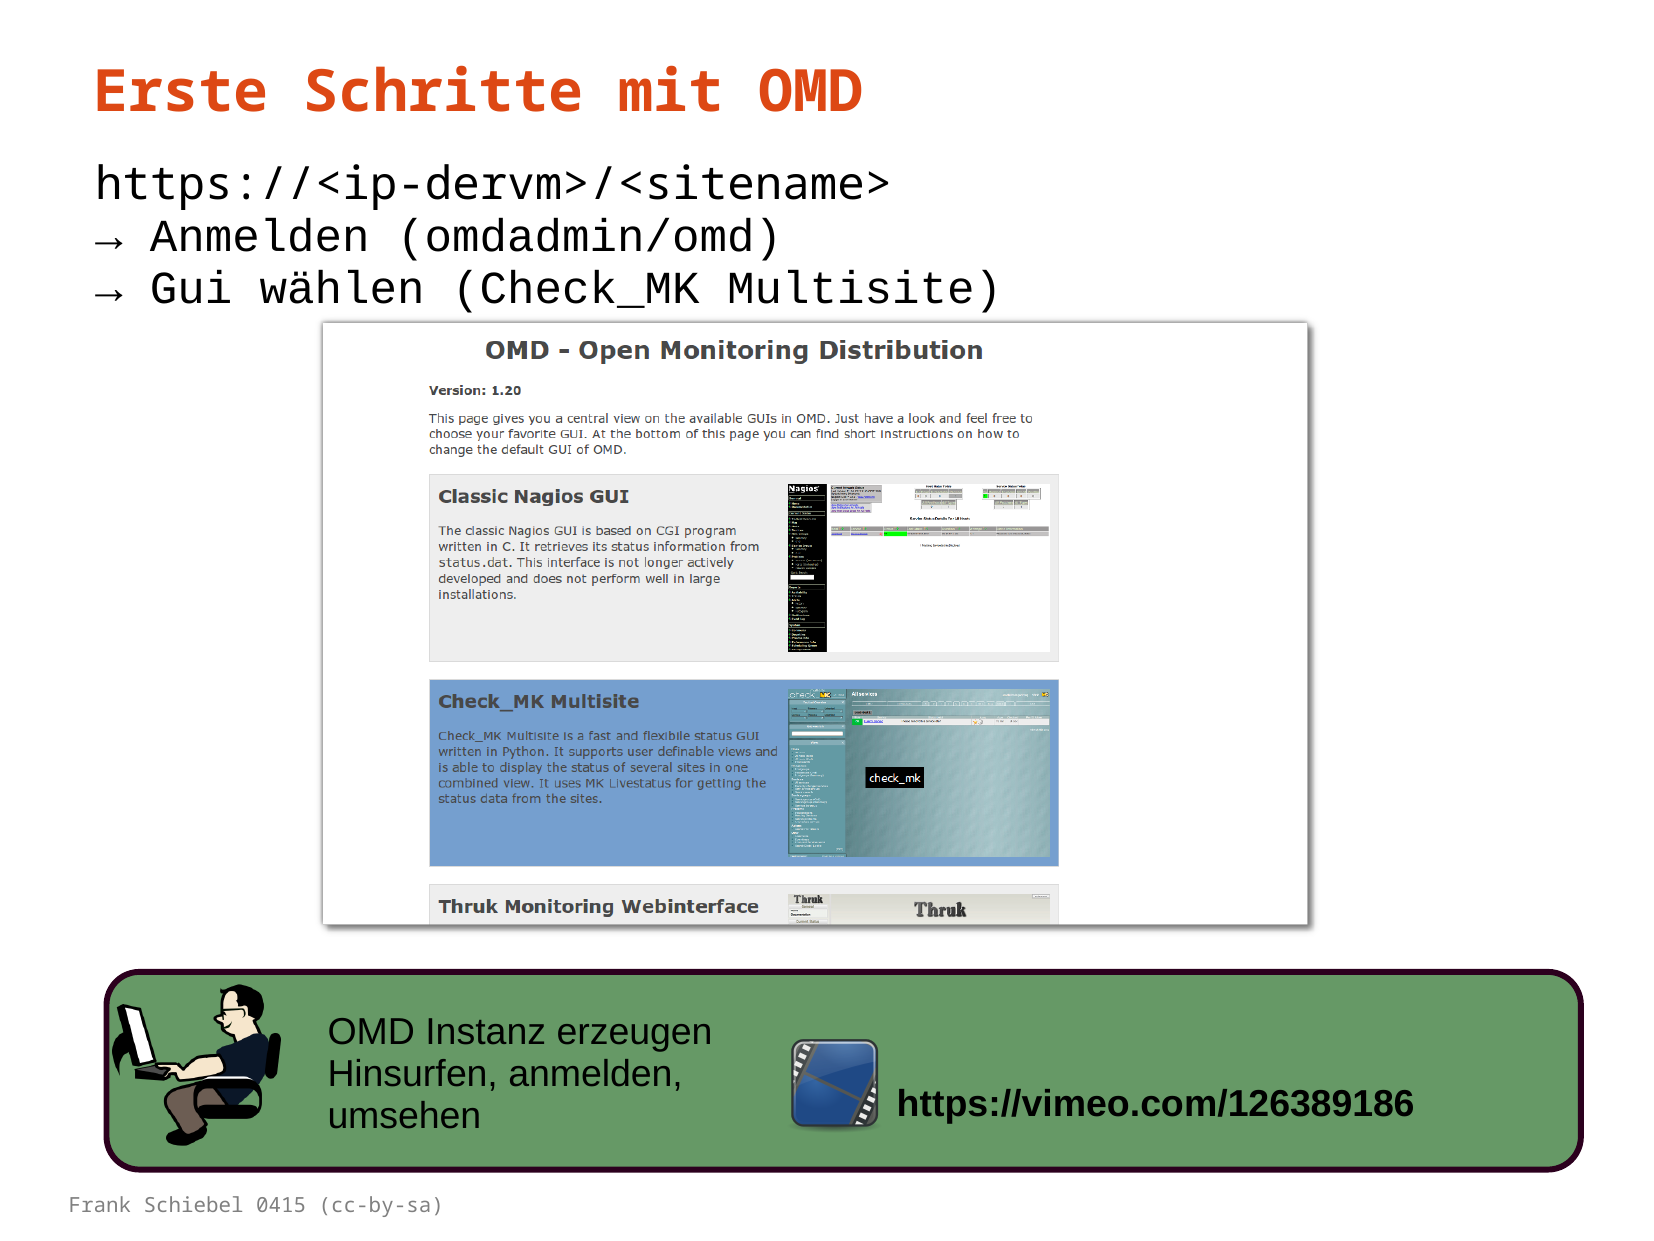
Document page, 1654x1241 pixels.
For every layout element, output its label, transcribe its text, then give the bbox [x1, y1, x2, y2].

text_box OMD Instanz erzeugen Hinsurfen, anmelden, umsehen [312, 1003, 728, 1145]
text_box Erste Schritte mit OMD [78, 42, 1131, 117]
picture [314, 314, 1321, 938]
picture [112, 984, 281, 1146]
text_box https://<ip-dervm>/<sitename> → Anmelden (omdadmin/omd) → Gui wählen (Check_MK Multisite) [80, 143, 1402, 315]
text_box https://vimeo.com/126389186 [882, 1075, 1505, 1133]
text_box [106, 971, 1581, 1170]
picture [787, 1039, 882, 1133]
